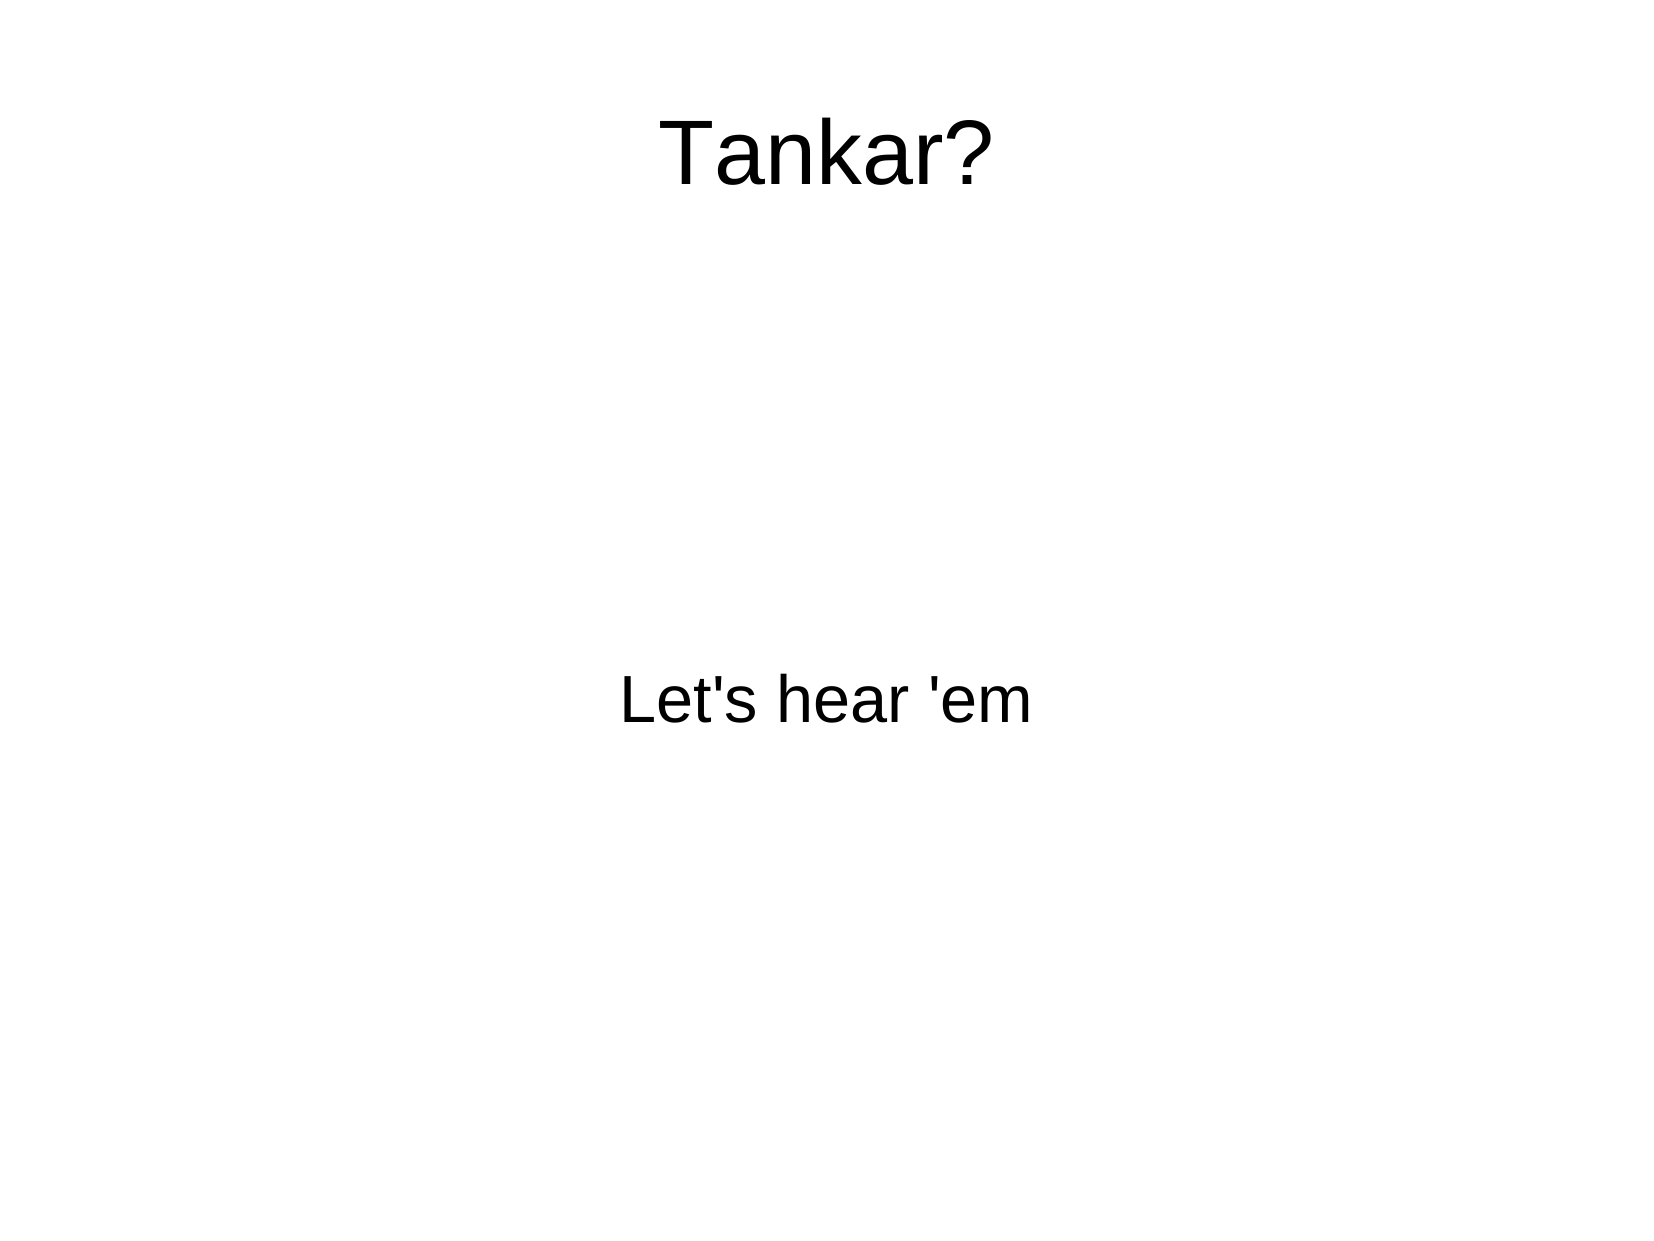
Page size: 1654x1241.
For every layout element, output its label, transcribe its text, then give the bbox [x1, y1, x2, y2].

title Tankar? [82, 49, 1571, 257]
subtitle Let's hear 'em [82, 290, 1571, 1109]
